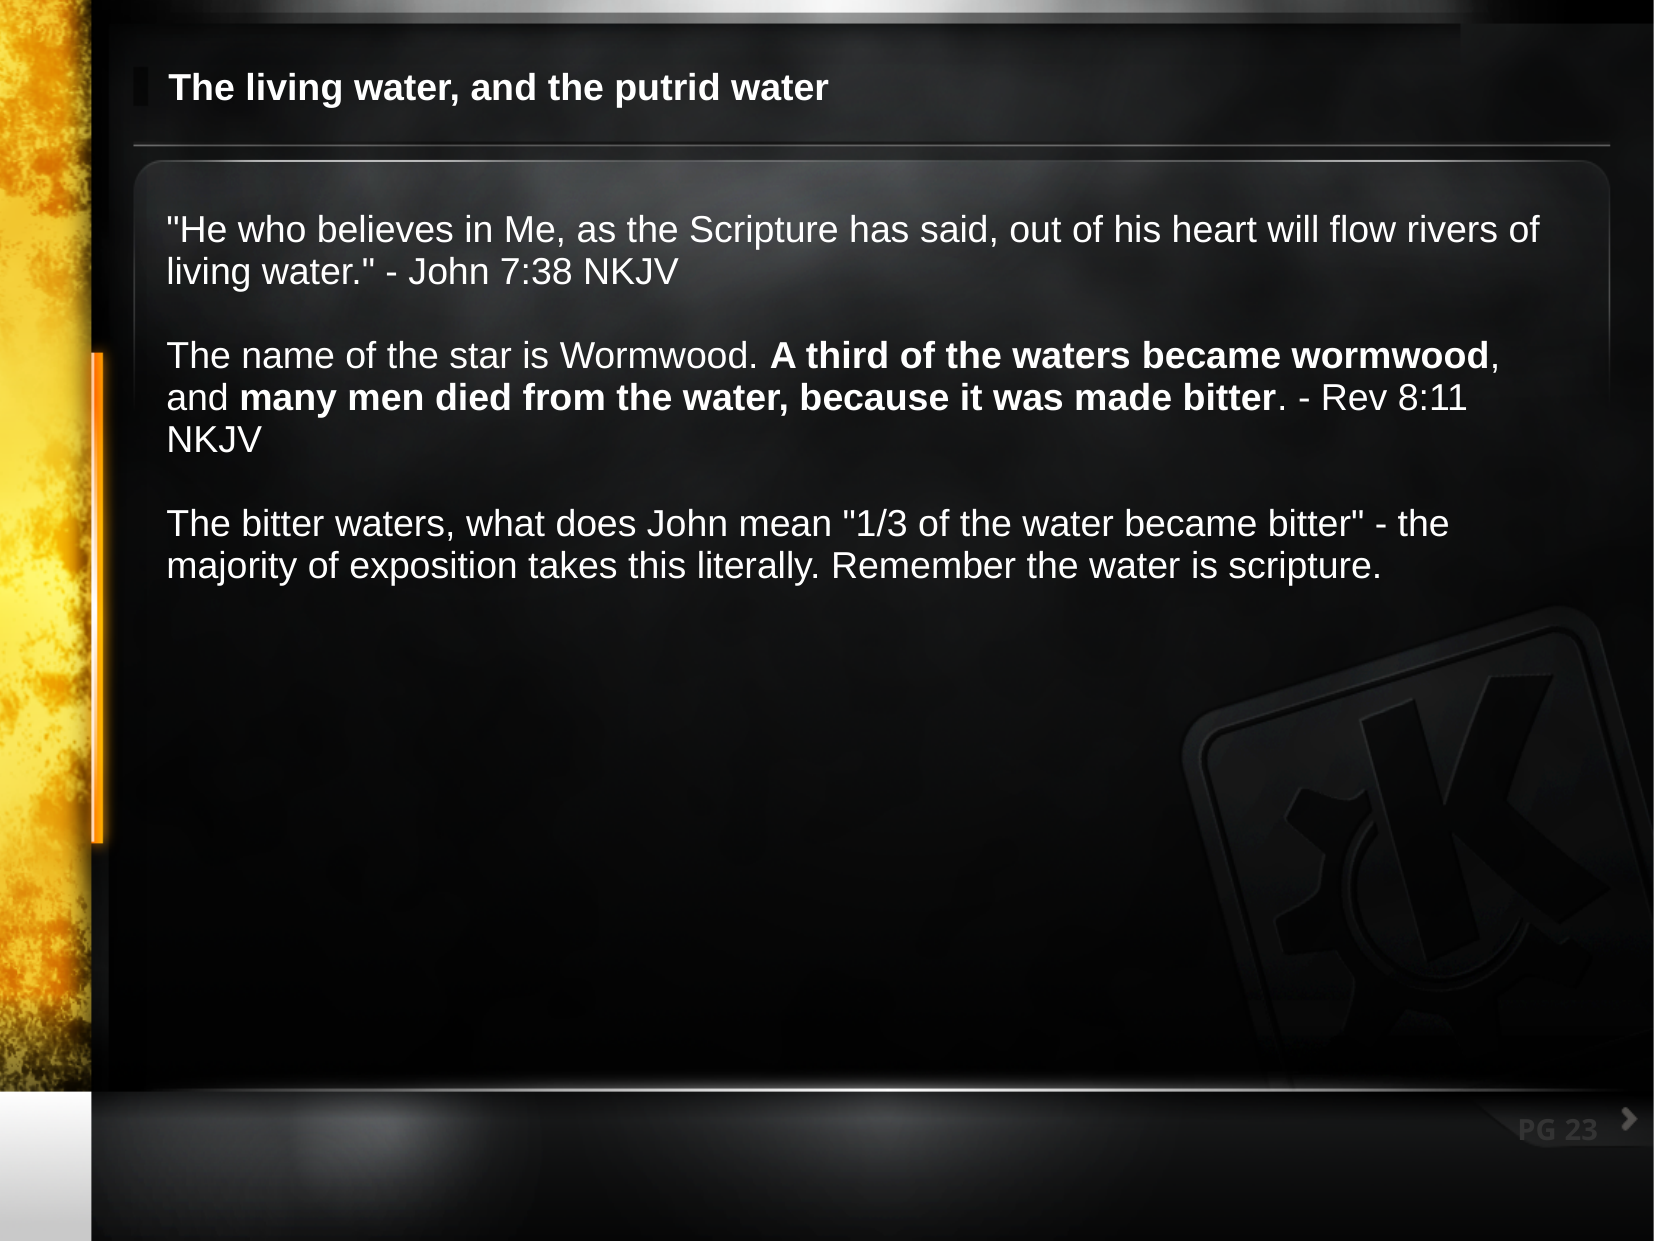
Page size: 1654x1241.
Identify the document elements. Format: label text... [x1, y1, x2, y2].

title The living water, and the putrid water [153, 59, 1589, 119]
list "He who believes in Me, as the Scripture has said, out of his heart will flow rivers of living water." - John 7:38 NKJV The name of the star is Wormwood. A third of the waters became wormwood, and many men died from the water, because it was made bitter. - Rev 8:11 NKJV The bitter waters, what does John mean "1/3 of the water became bitter" - the majority of exposition takes this literally. Remember the water is scripture. [151, 200, 1587, 1057]
picture [0, 0, 1654, 1241]
